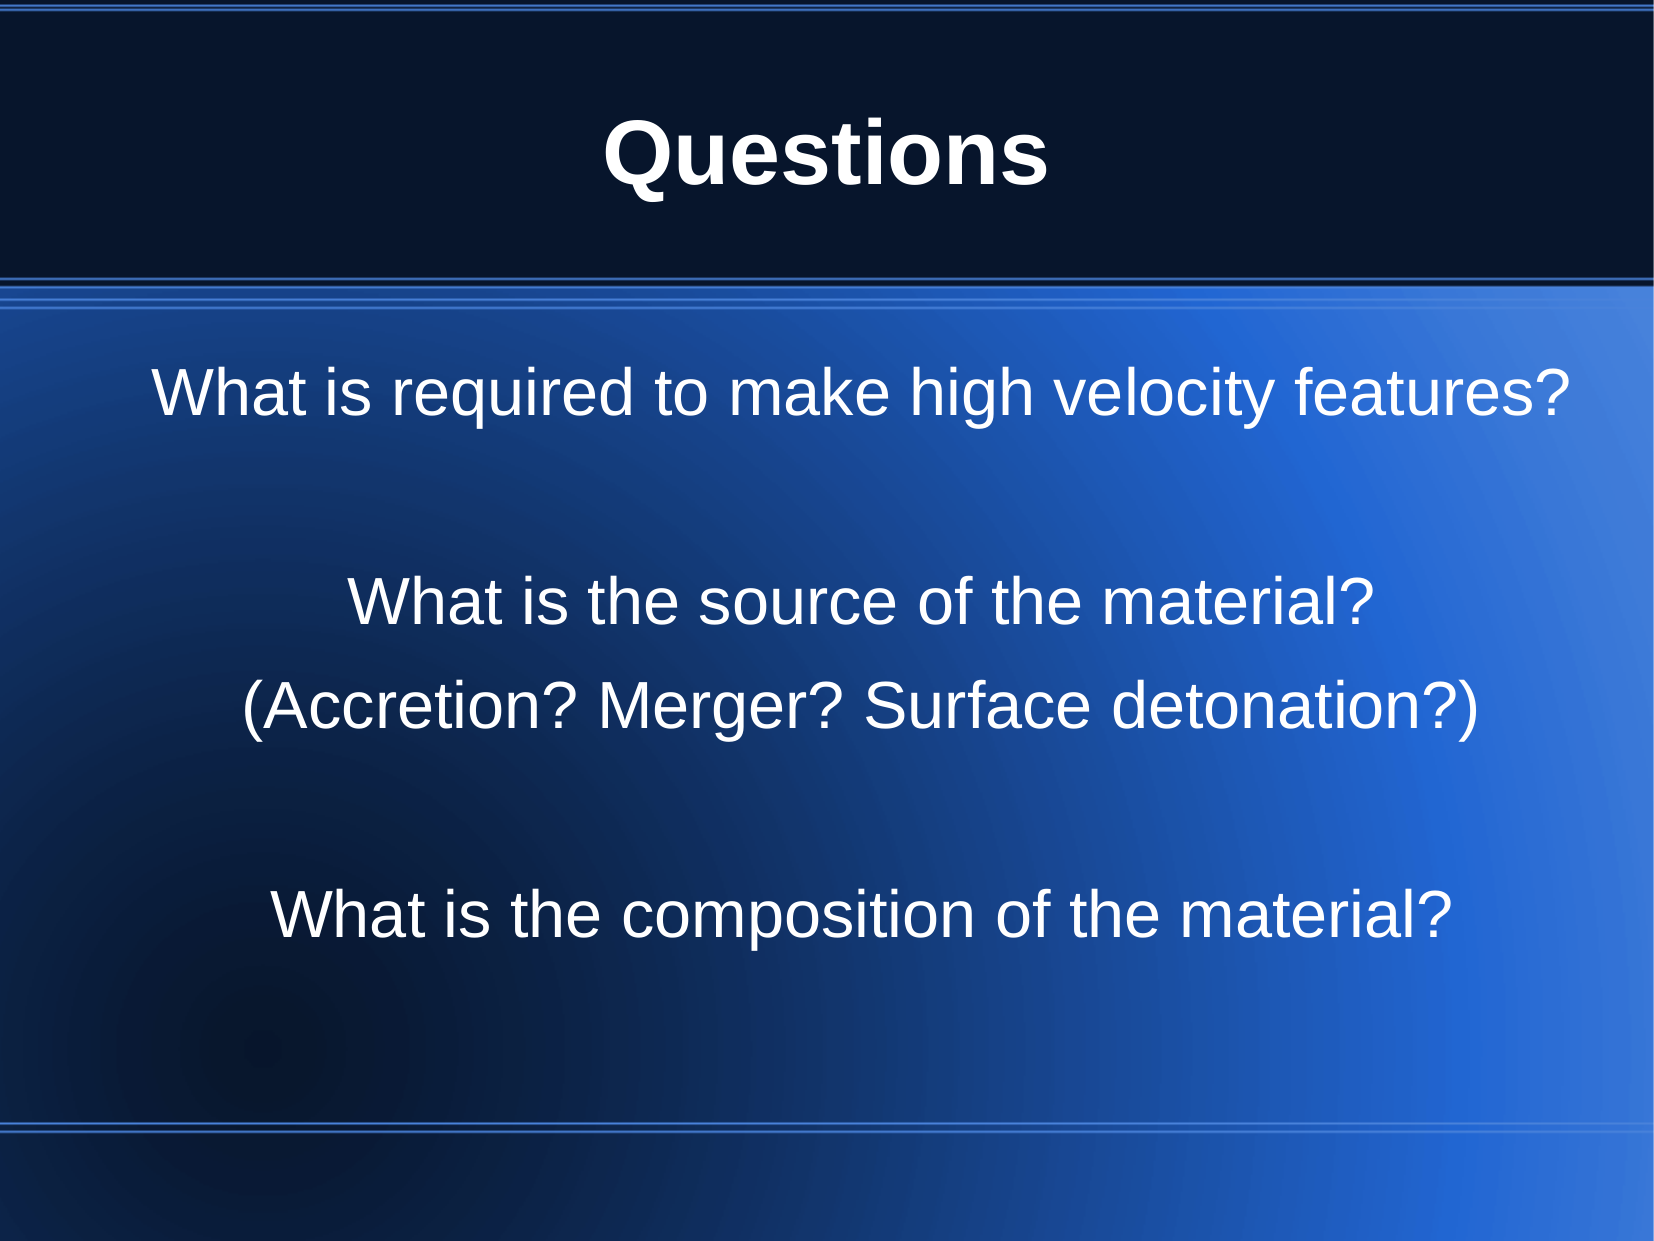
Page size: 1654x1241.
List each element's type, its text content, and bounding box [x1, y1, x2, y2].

list What is required to make high velocity features? What is the source of the material? (Accretion? Merger? Surface detonation?) What is the composition of the material? [0, 355, 1654, 1075]
picture [0, 1075, 1654, 1241]
picture [0, 0, 1654, 355]
title Questions [82, 49, 1571, 257]
